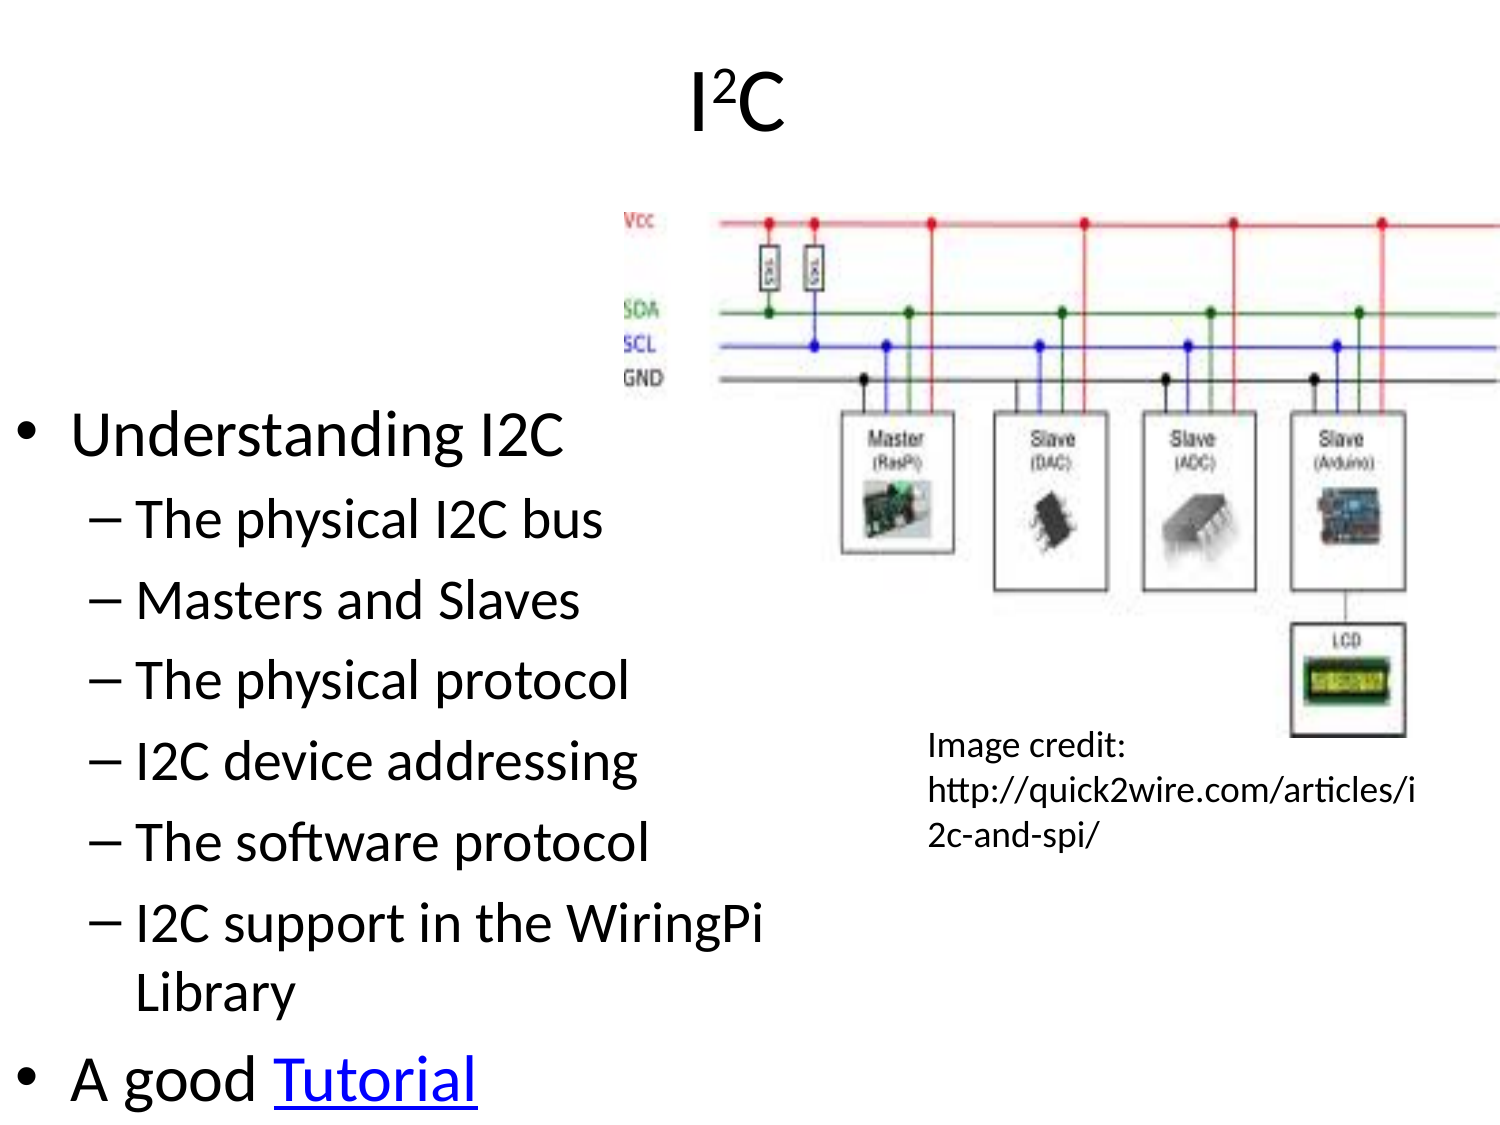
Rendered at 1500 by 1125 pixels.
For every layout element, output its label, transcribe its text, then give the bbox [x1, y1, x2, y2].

text_box Image credit: http://quick2wire.com/articles/i2c-and-spi/ [912, 712, 1445, 863]
title I2C [62, 0, 1413, 189]
list Understanding I2C The physical I2C bus Masters and Slaves The physical protocol I2C device addressing The software protocol I2C support in the WiringPi Library A good Tutorial [0, 382, 863, 1125]
picture [624, 212, 1500, 738]
